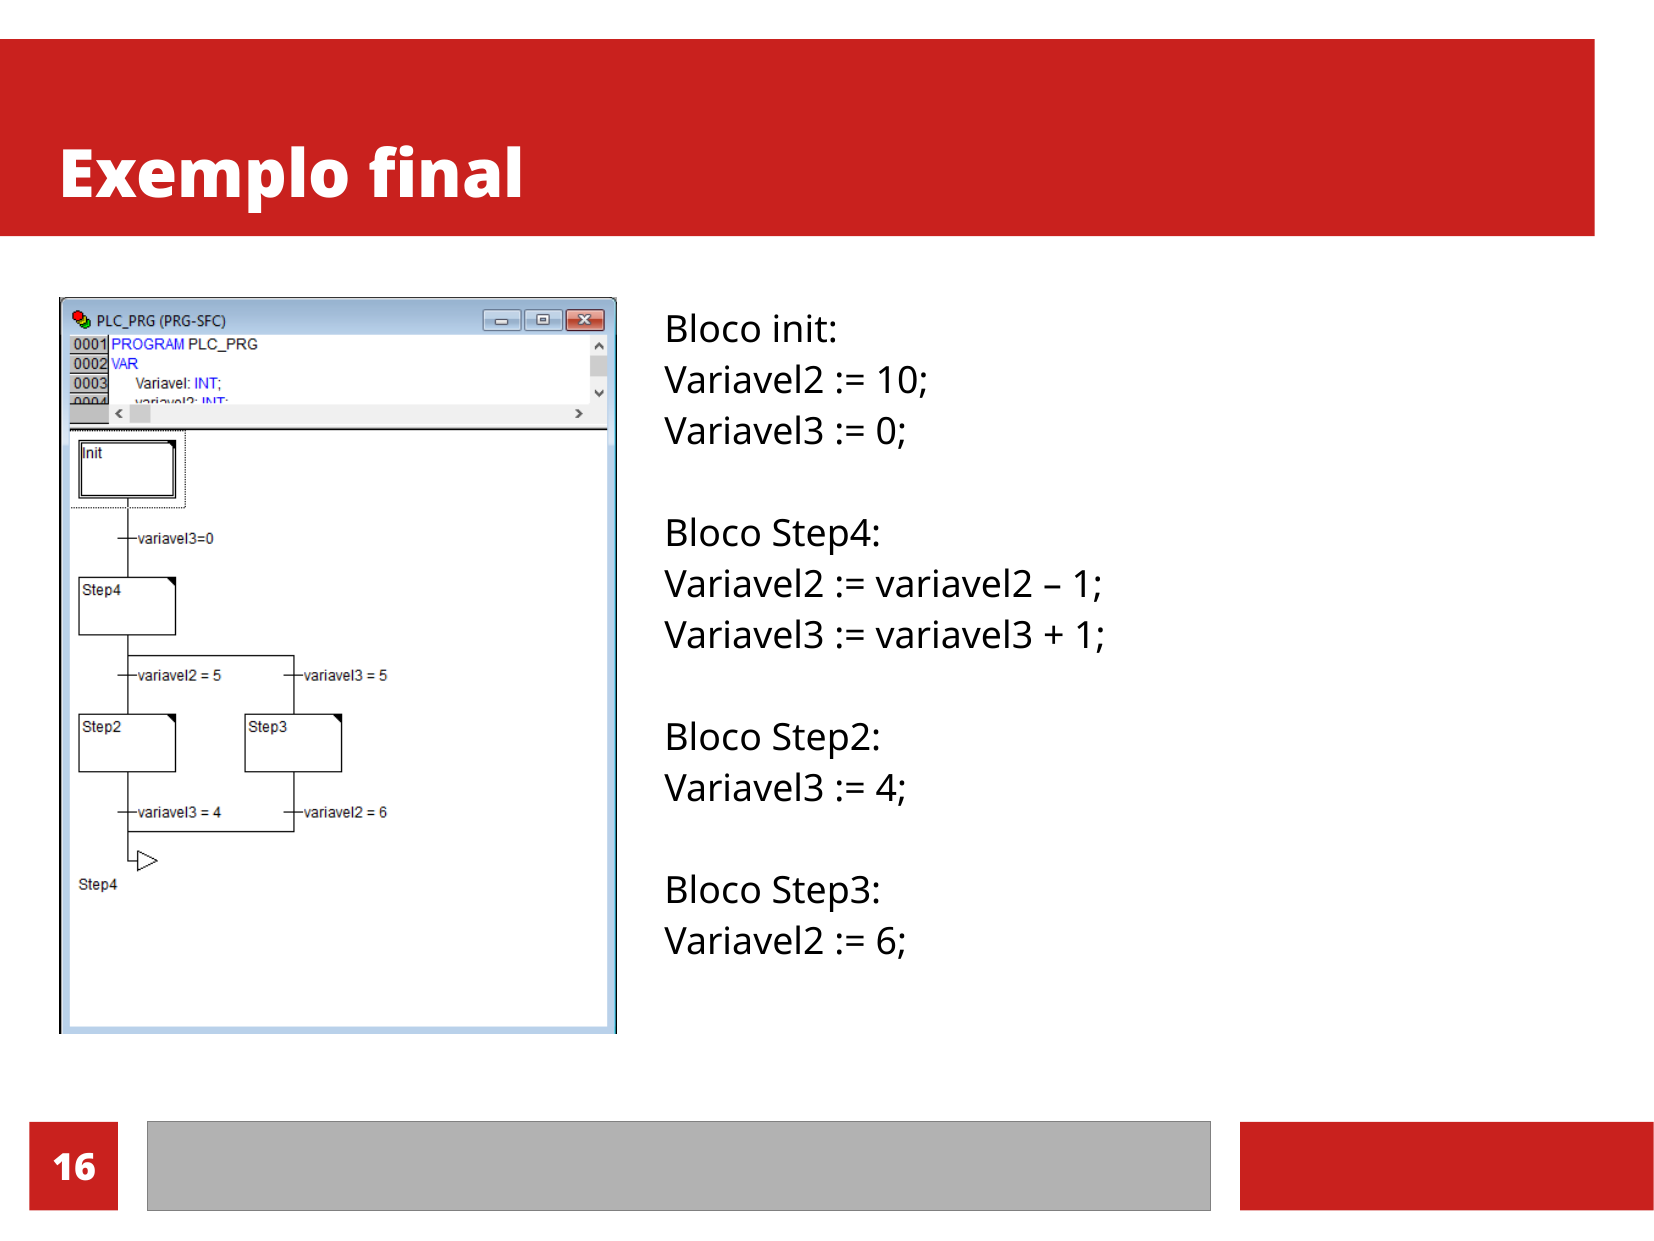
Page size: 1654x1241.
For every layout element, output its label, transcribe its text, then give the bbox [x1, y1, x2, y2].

text_box Bloco init: Variavel2 := 10; Variavel3 := 0; Bloco Step4: Variavel2 := variavel2 – 1; Variavel3 := variavel3 + 1; Bloco Step2: Variavel3 := 4; Bloco Step3: Variavel2 := 6; [649, 295, 1595, 926]
title Exemplo final [58, 58, 1595, 217]
picture [59, 297, 617, 1034]
